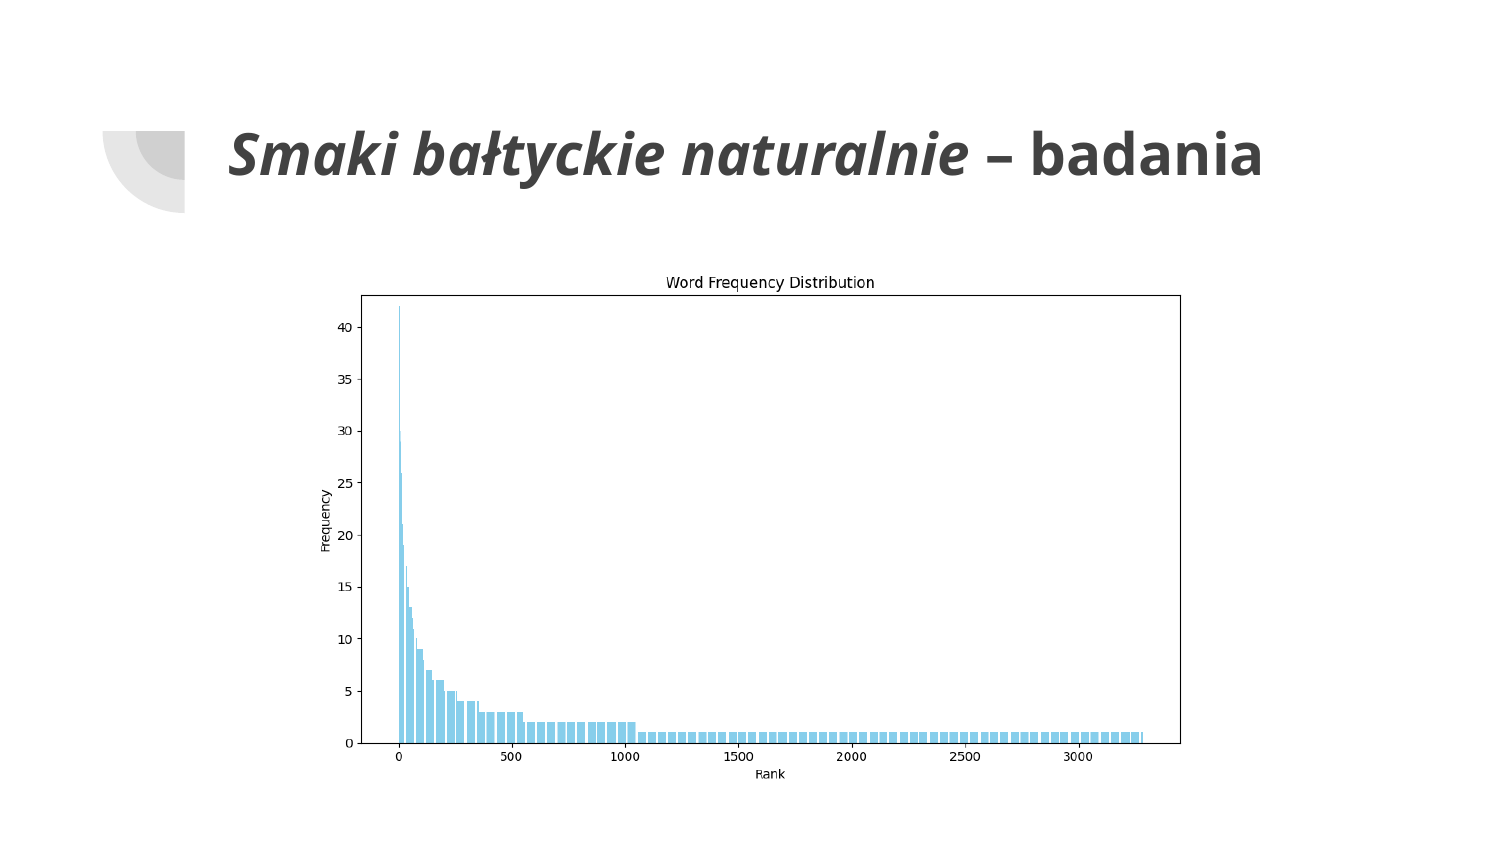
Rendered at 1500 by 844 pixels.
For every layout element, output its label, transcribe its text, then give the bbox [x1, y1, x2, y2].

picture [306, 262, 1193, 794]
title Smaki bałtyckie naturalnie – badania [213, 98, 1368, 263]
